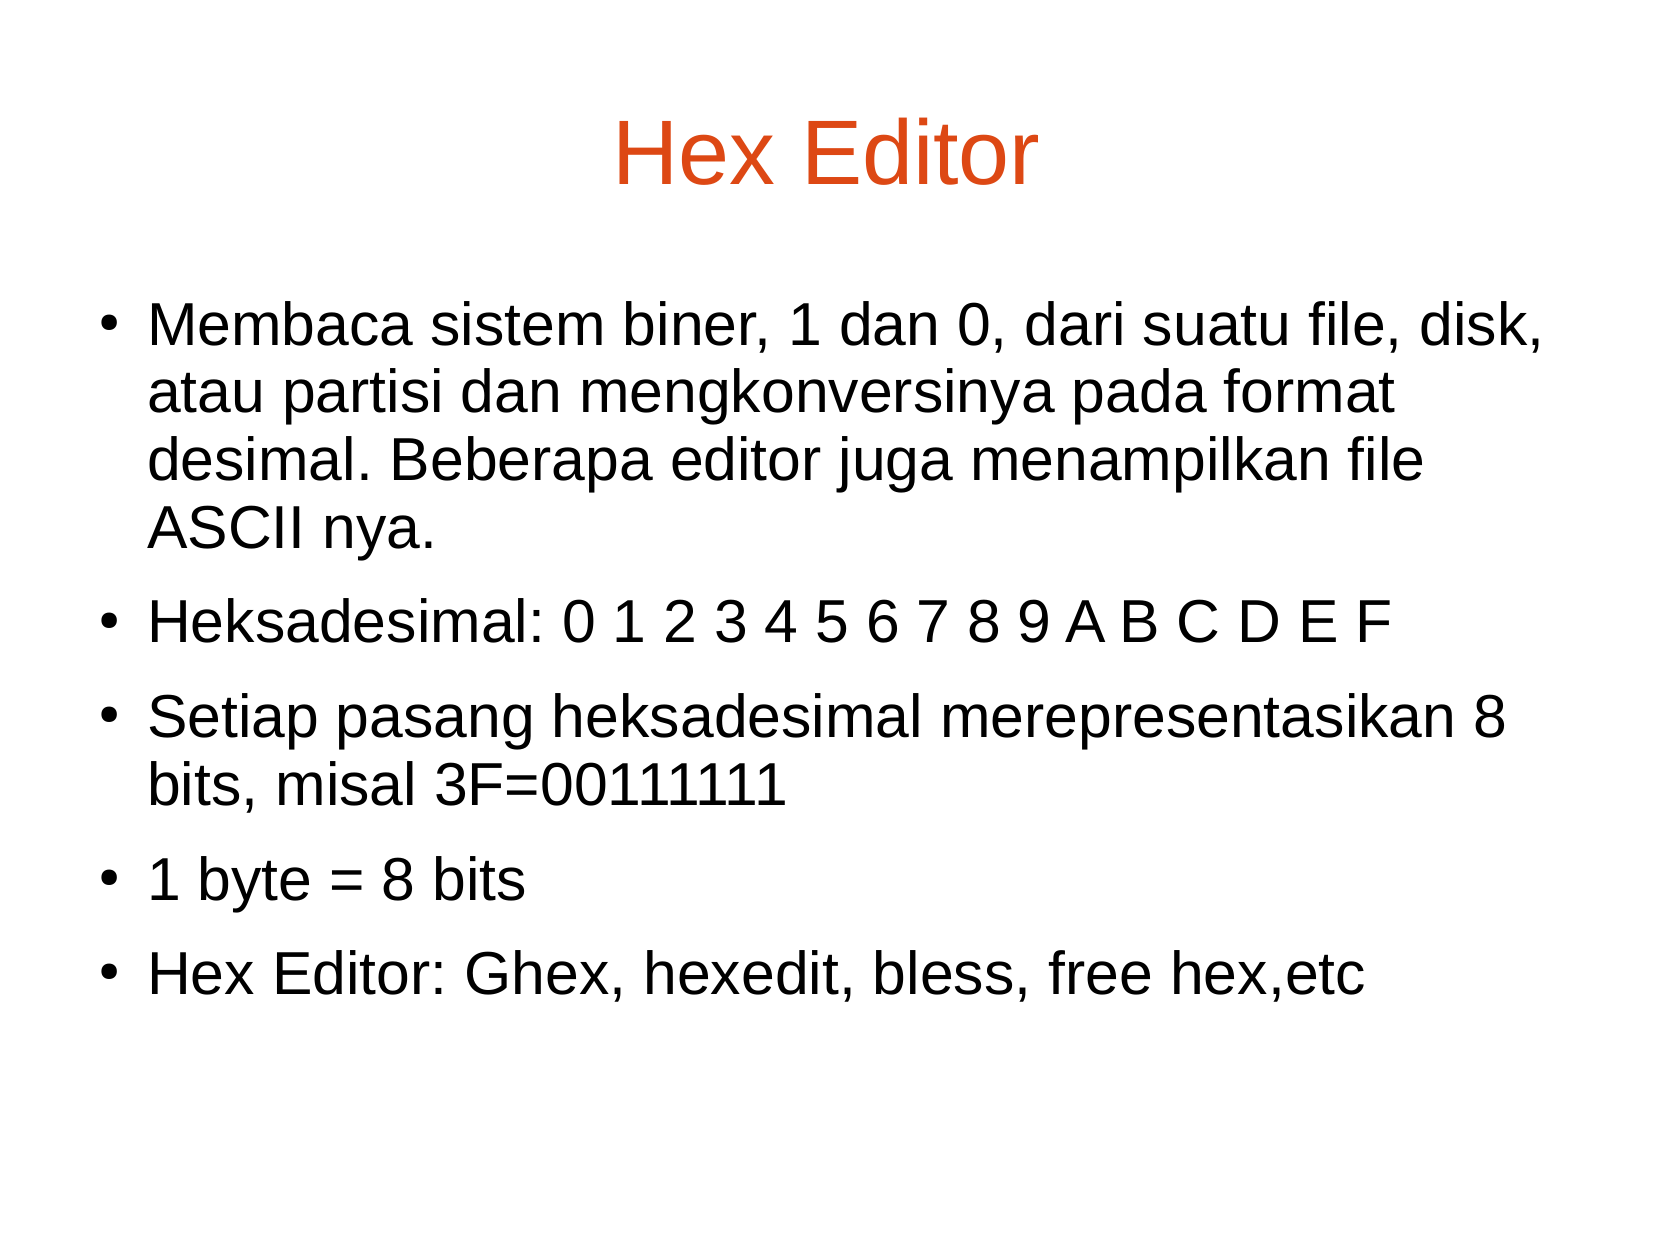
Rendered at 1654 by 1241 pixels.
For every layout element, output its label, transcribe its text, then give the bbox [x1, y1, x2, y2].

list Membaca sistem biner, 1 dan 0, dari suatu file, disk, atau partisi dan mengkonversinya pada format desimal. Beberapa editor juga menampilkan file ASCII nya. Heksadesimal: 0 1 2 3 4 5 6 7 8 9 A B C D E F Setiap pasang heksadesimal merepresentasikan 8 bits, misal 3F=00111111 1 byte = 8 bits Hex Editor: Ghex, hexedit, bless, free hex,etc [82, 290, 1571, 1010]
title Hex Editor [82, 49, 1571, 257]
